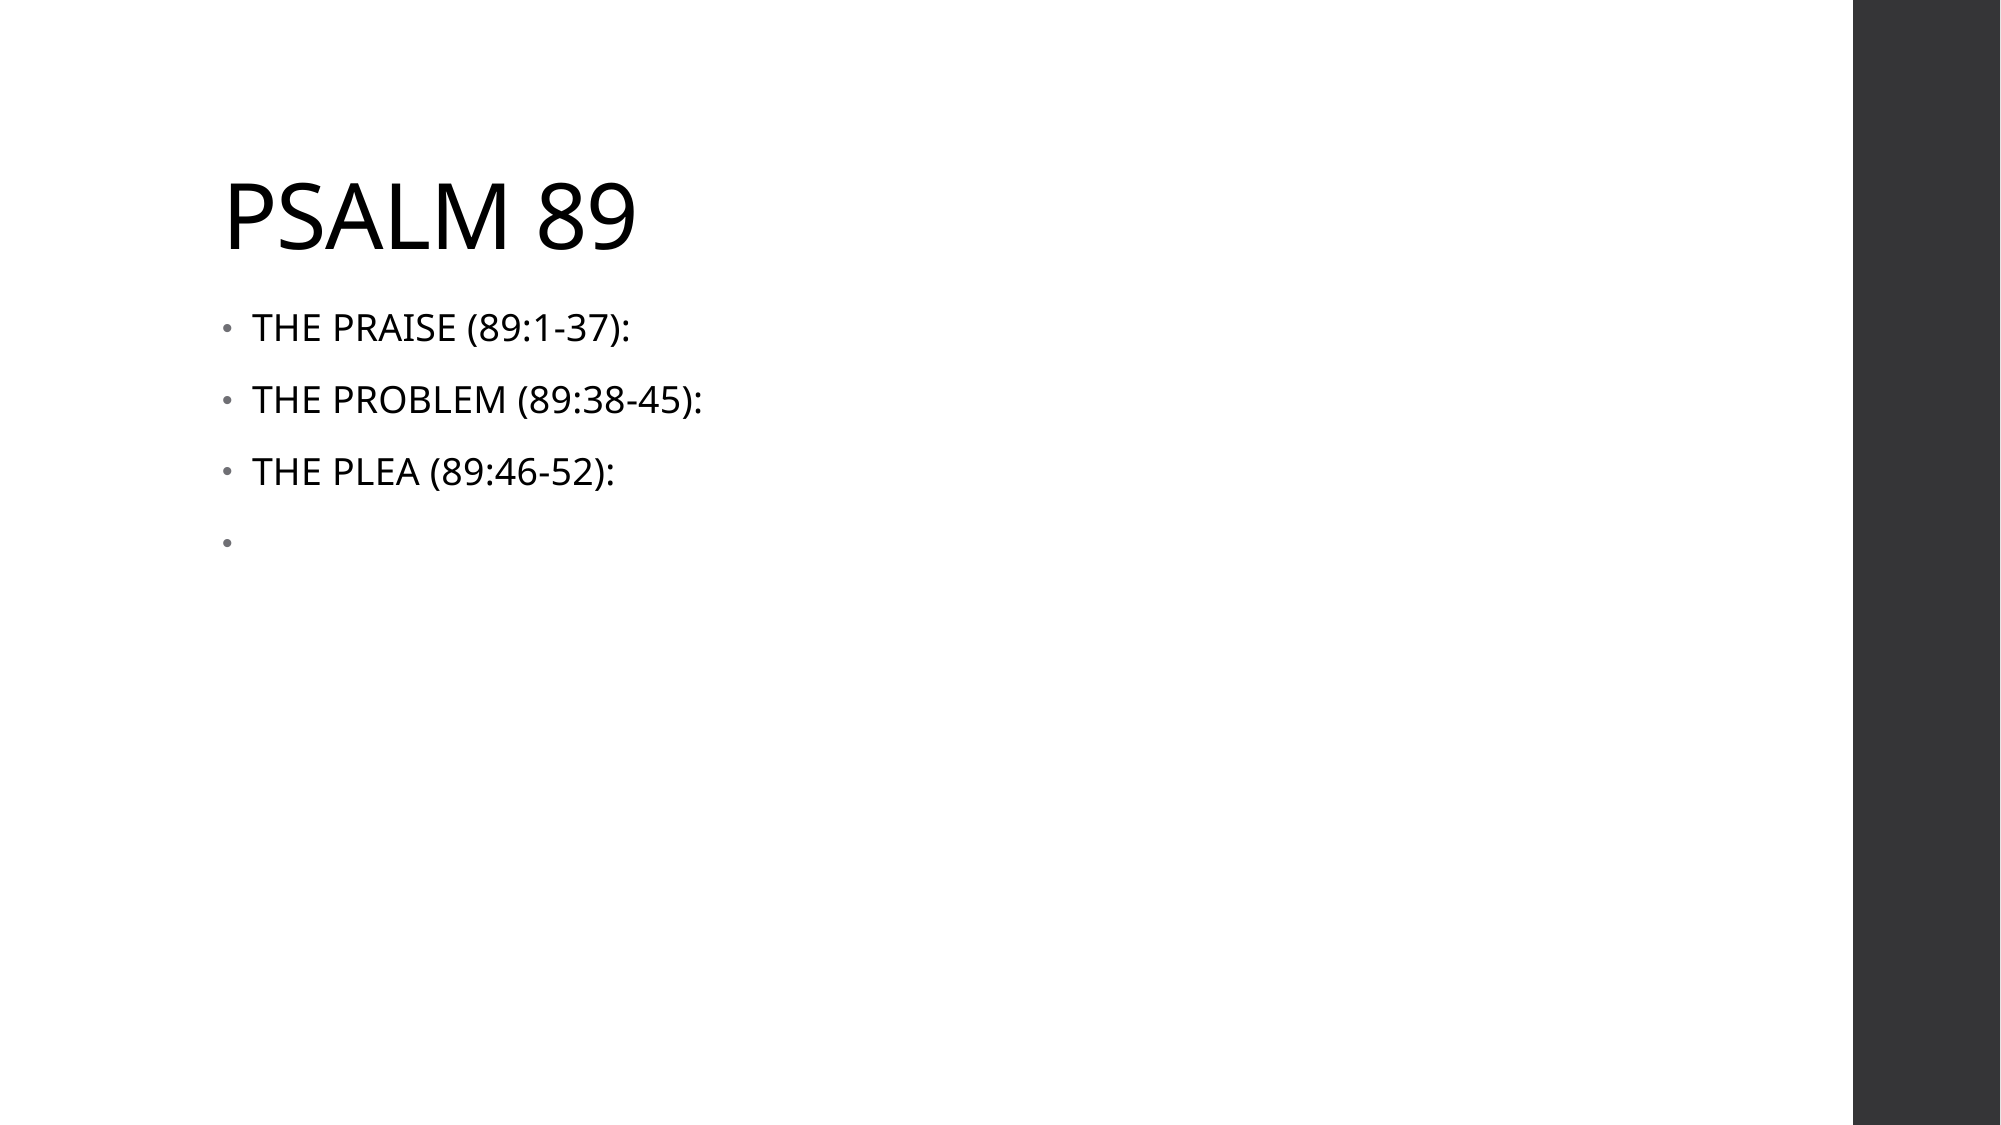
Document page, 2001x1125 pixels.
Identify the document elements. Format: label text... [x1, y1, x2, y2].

title PSALM 89 [206, 60, 1797, 278]
list THE PRAISE (89:1-37): THE PROBLEM (89:38-45): THE PLEA (89:46-52): [206, 299, 1617, 1014]
